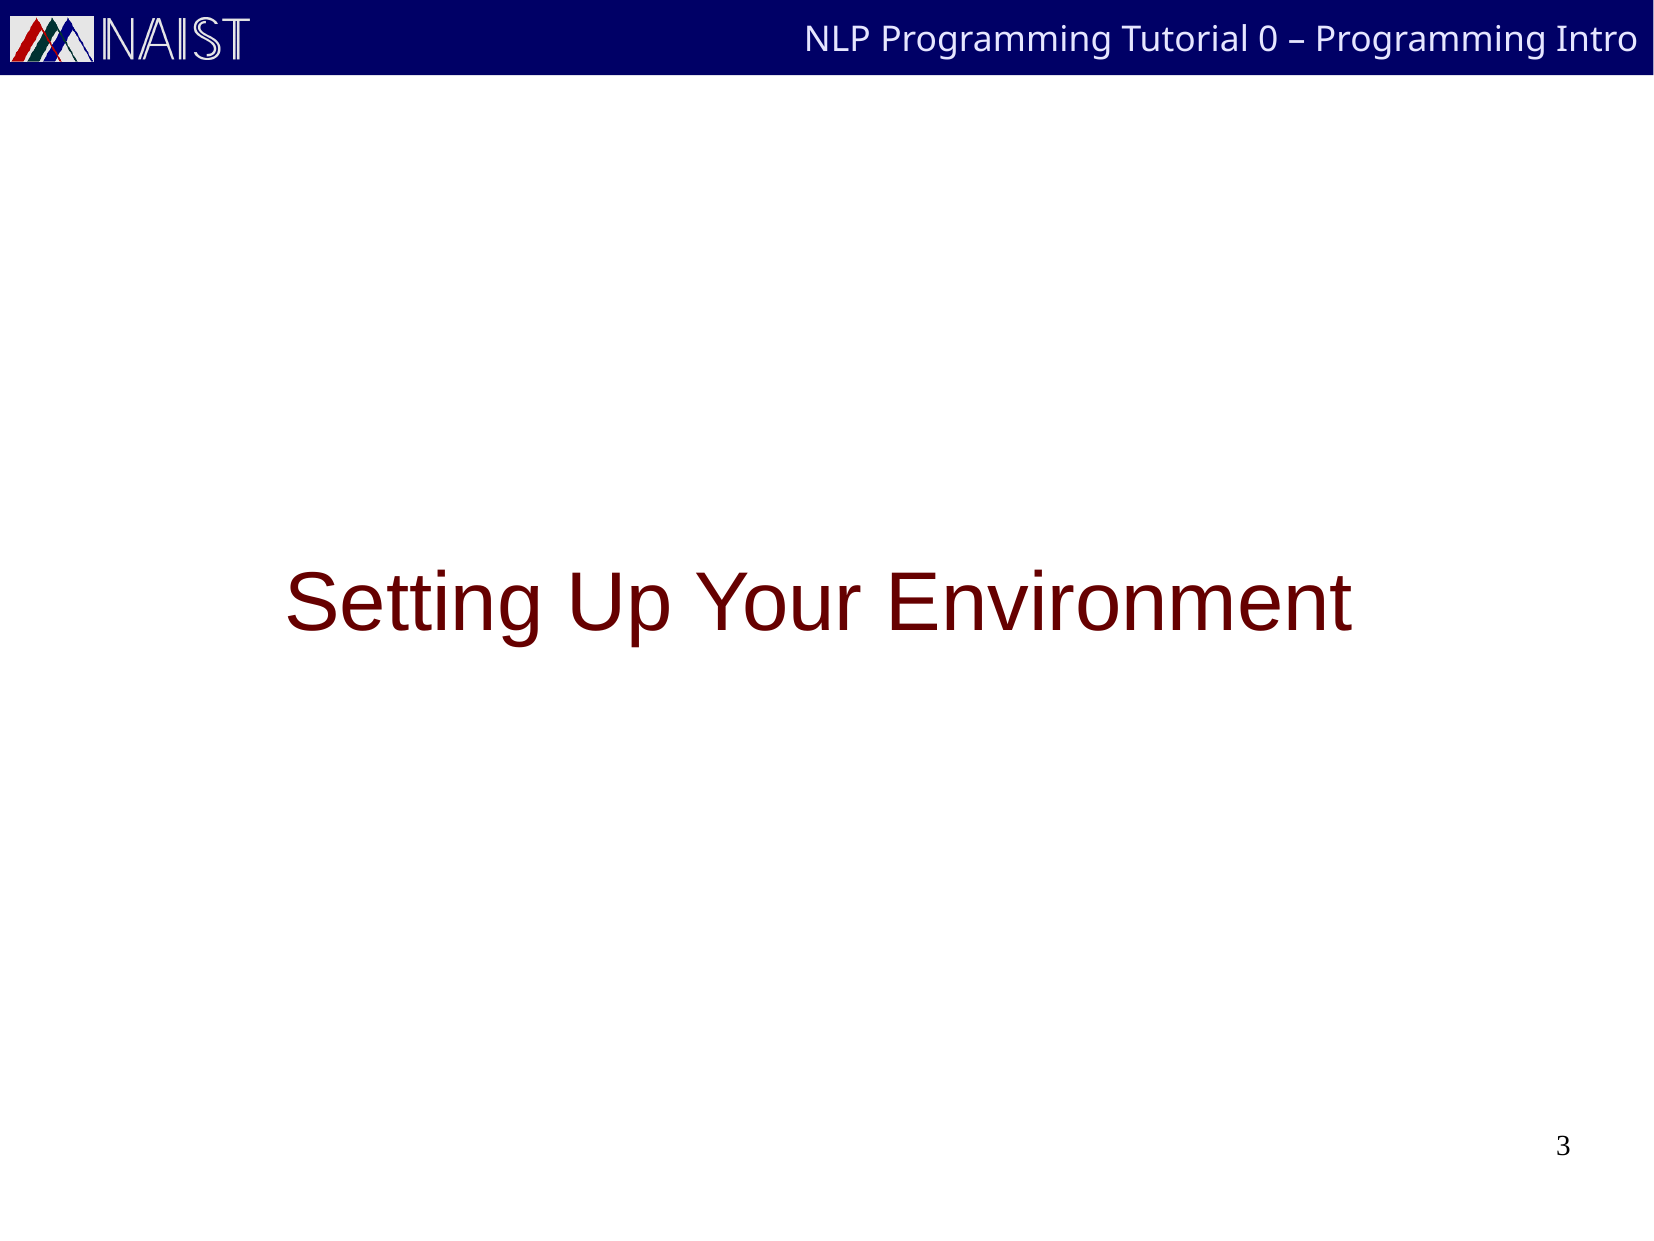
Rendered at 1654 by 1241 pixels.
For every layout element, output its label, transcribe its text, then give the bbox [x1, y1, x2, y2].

picture [10, 16, 94, 62]
picture [102, 17, 251, 60]
title Setting Up Your Environment [75, 506, 1564, 698]
